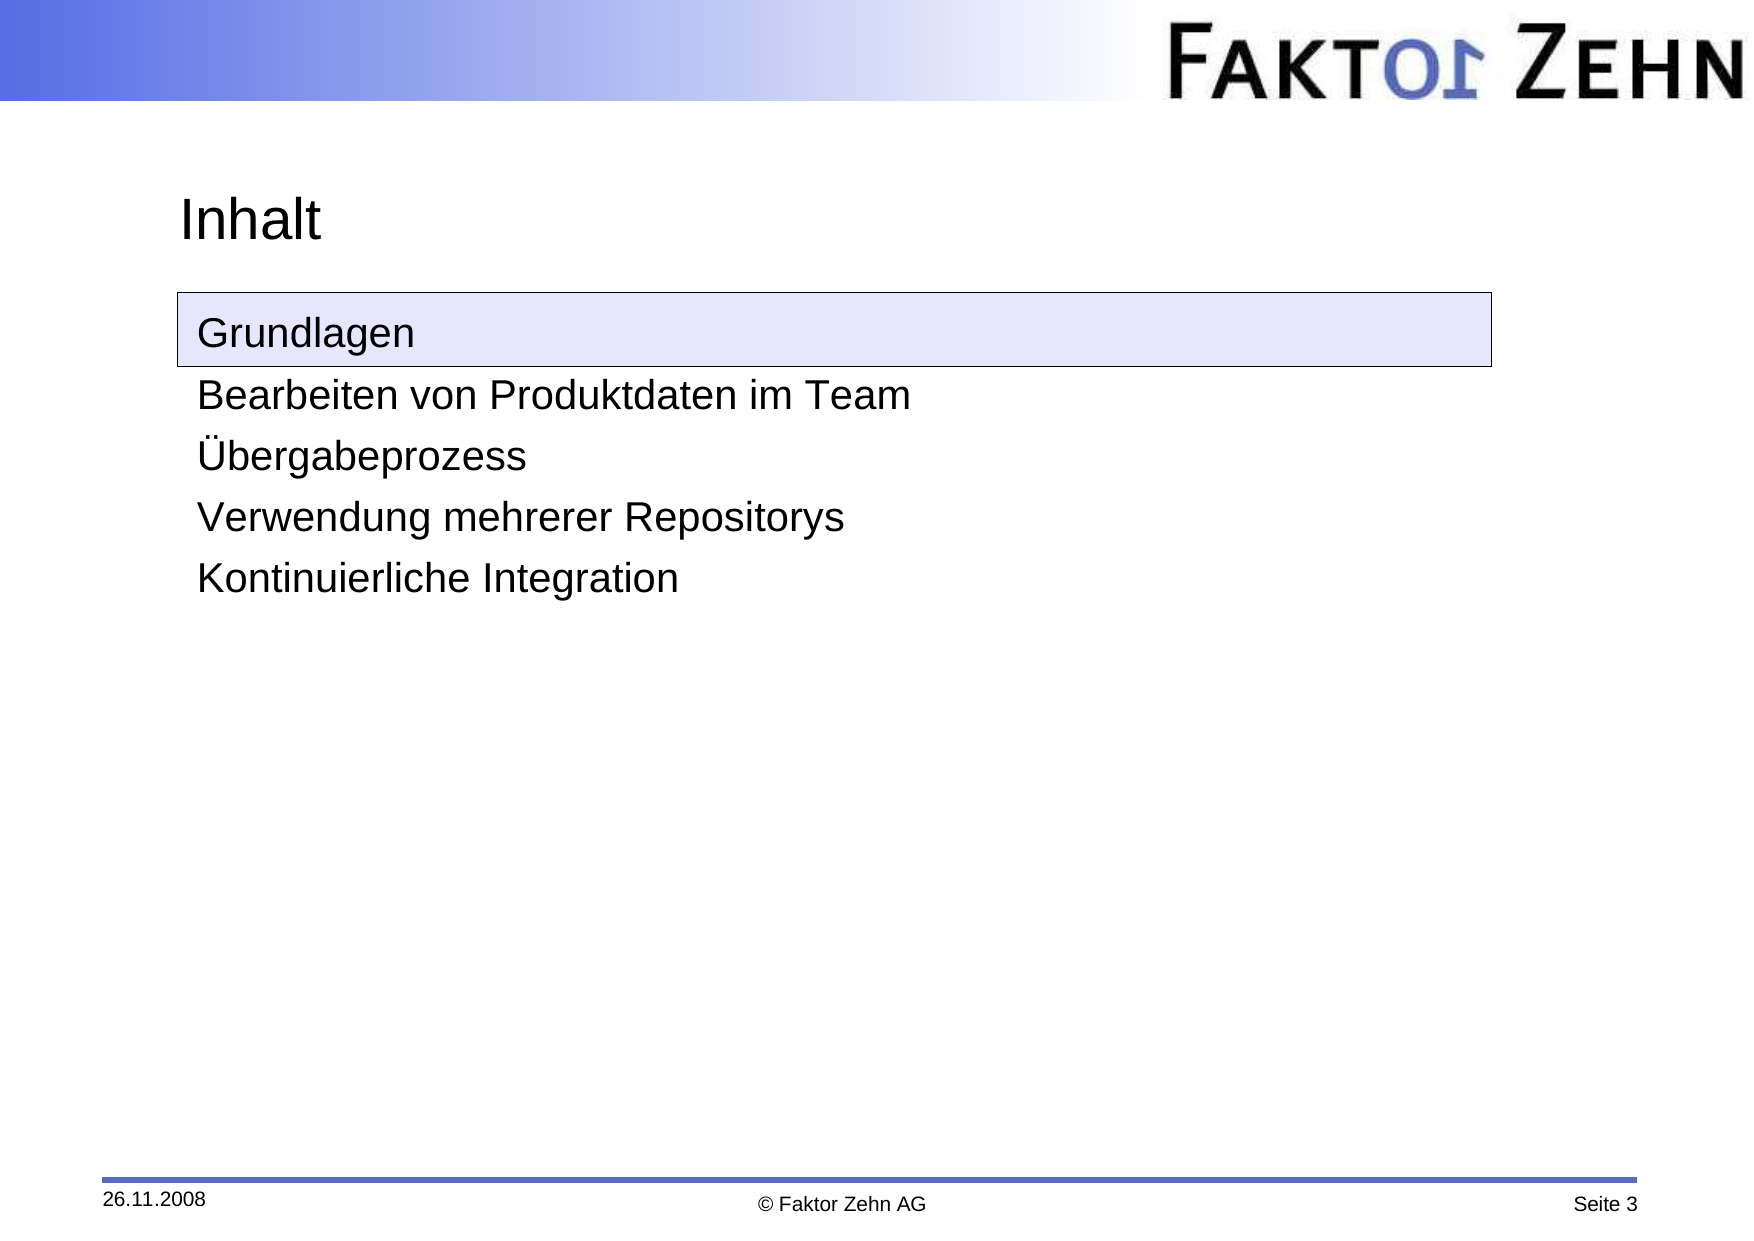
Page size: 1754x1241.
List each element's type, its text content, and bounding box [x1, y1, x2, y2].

picture [1162, 7, 1752, 100]
list Grundlagen Bearbeiten von Produktdaten im Team Übergabeprozess Verwendung mehrerer Repositorys Kontinuierliche Integration [179, 310, 1576, 1078]
title Inhalt [179, 142, 1576, 296]
text_box [177, 292, 1492, 367]
